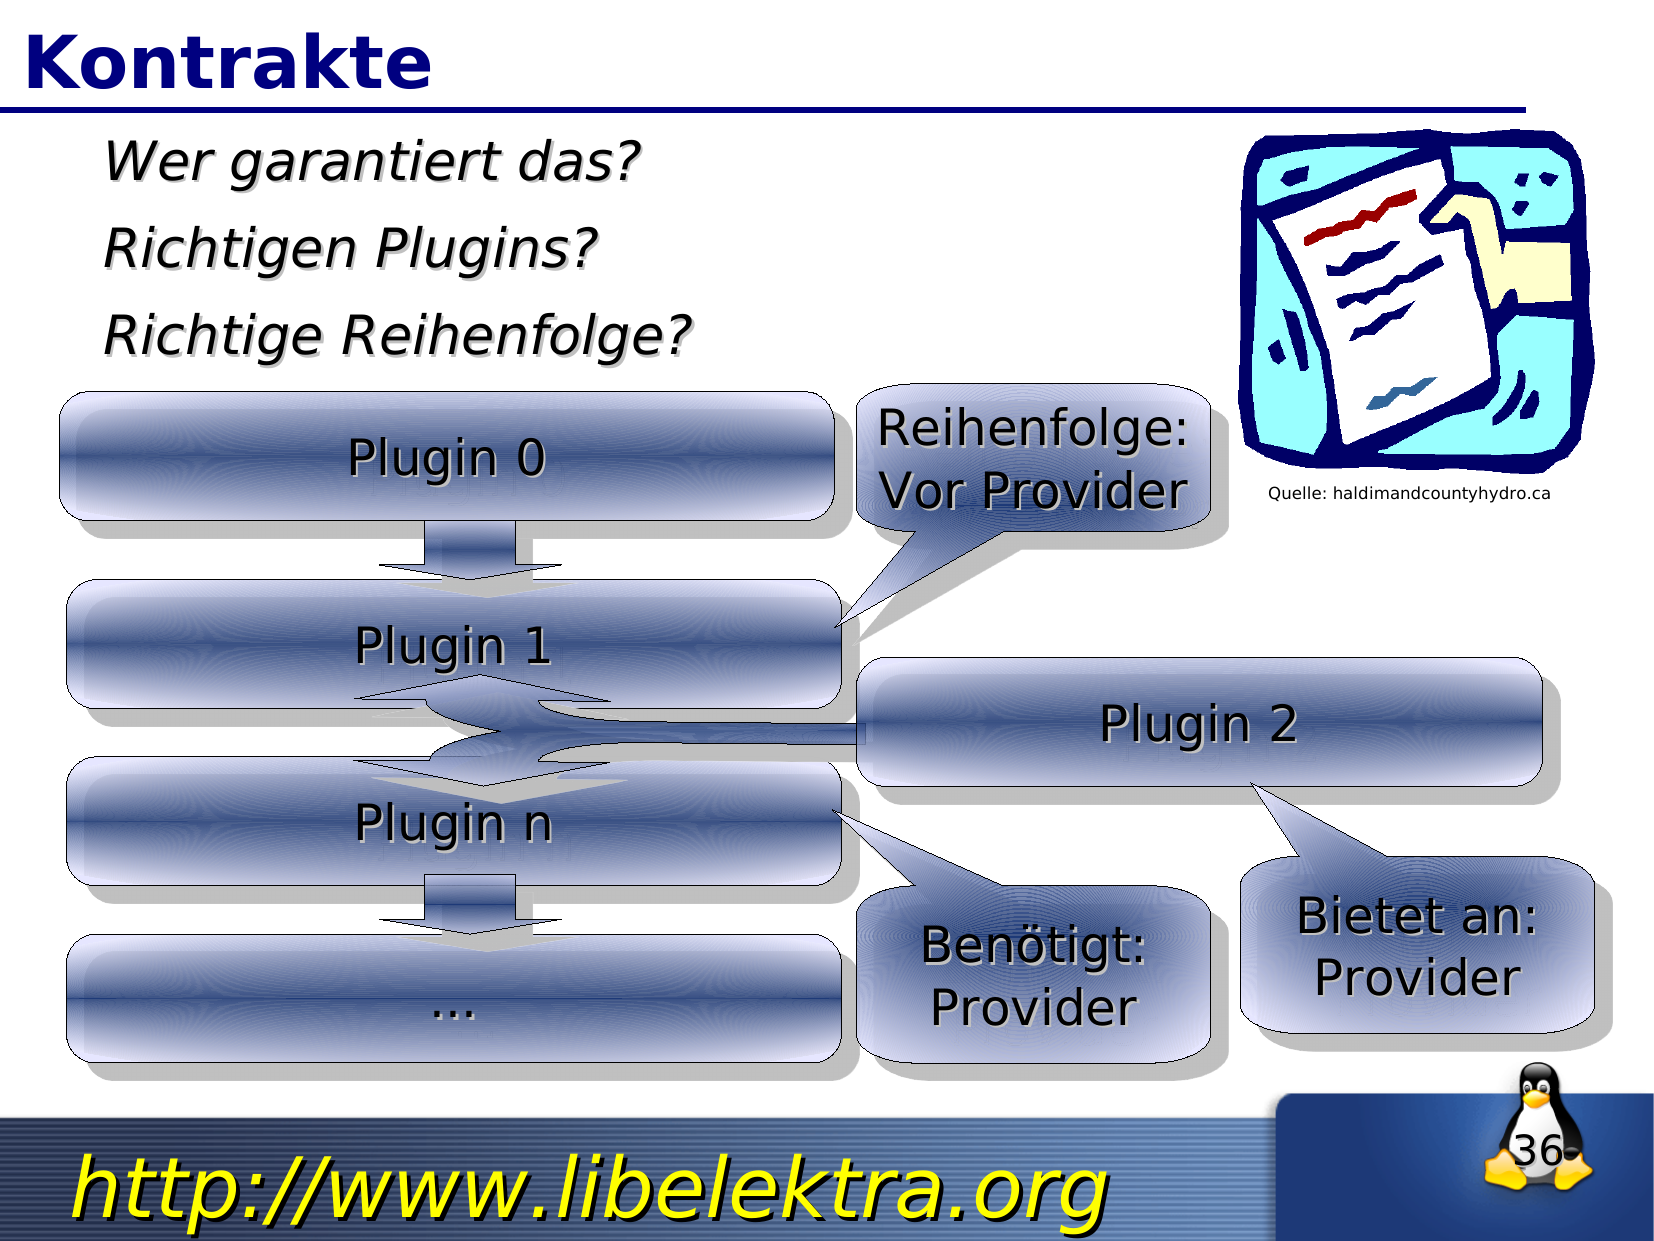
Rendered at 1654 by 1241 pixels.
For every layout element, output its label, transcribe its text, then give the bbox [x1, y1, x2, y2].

text_box [353, 674, 856, 787]
list Wer garantiert das? Richtigen Plugins? Richtige Reihenfolge? [88, 118, 785, 378]
text_box Benötigt: Provider [832, 809, 1211, 1064]
text_box Reihenfolge: Vor Provider [834, 383, 1211, 628]
picture [0, 1061, 1654, 1241]
text_box Kontrakte [22, 14, 1611, 111]
text_box Plugin 0 [59, 391, 835, 521]
text_box [379, 874, 562, 935]
text_box Plugin 2 [856, 657, 1543, 787]
text_box Plugin 1 [66, 579, 842, 709]
text_box Bietet an: Provider [1240, 782, 1595, 1034]
text_box Plugin n [66, 756, 842, 886]
text_box ... [66, 934, 842, 1063]
text_box [379, 520, 562, 580]
picture [1238, 128, 1595, 484]
text_box <Nummer> [1312, 1122, 1565, 1178]
text_box Quelle: haldimandcountyhydro.ca [1268, 482, 1553, 502]
